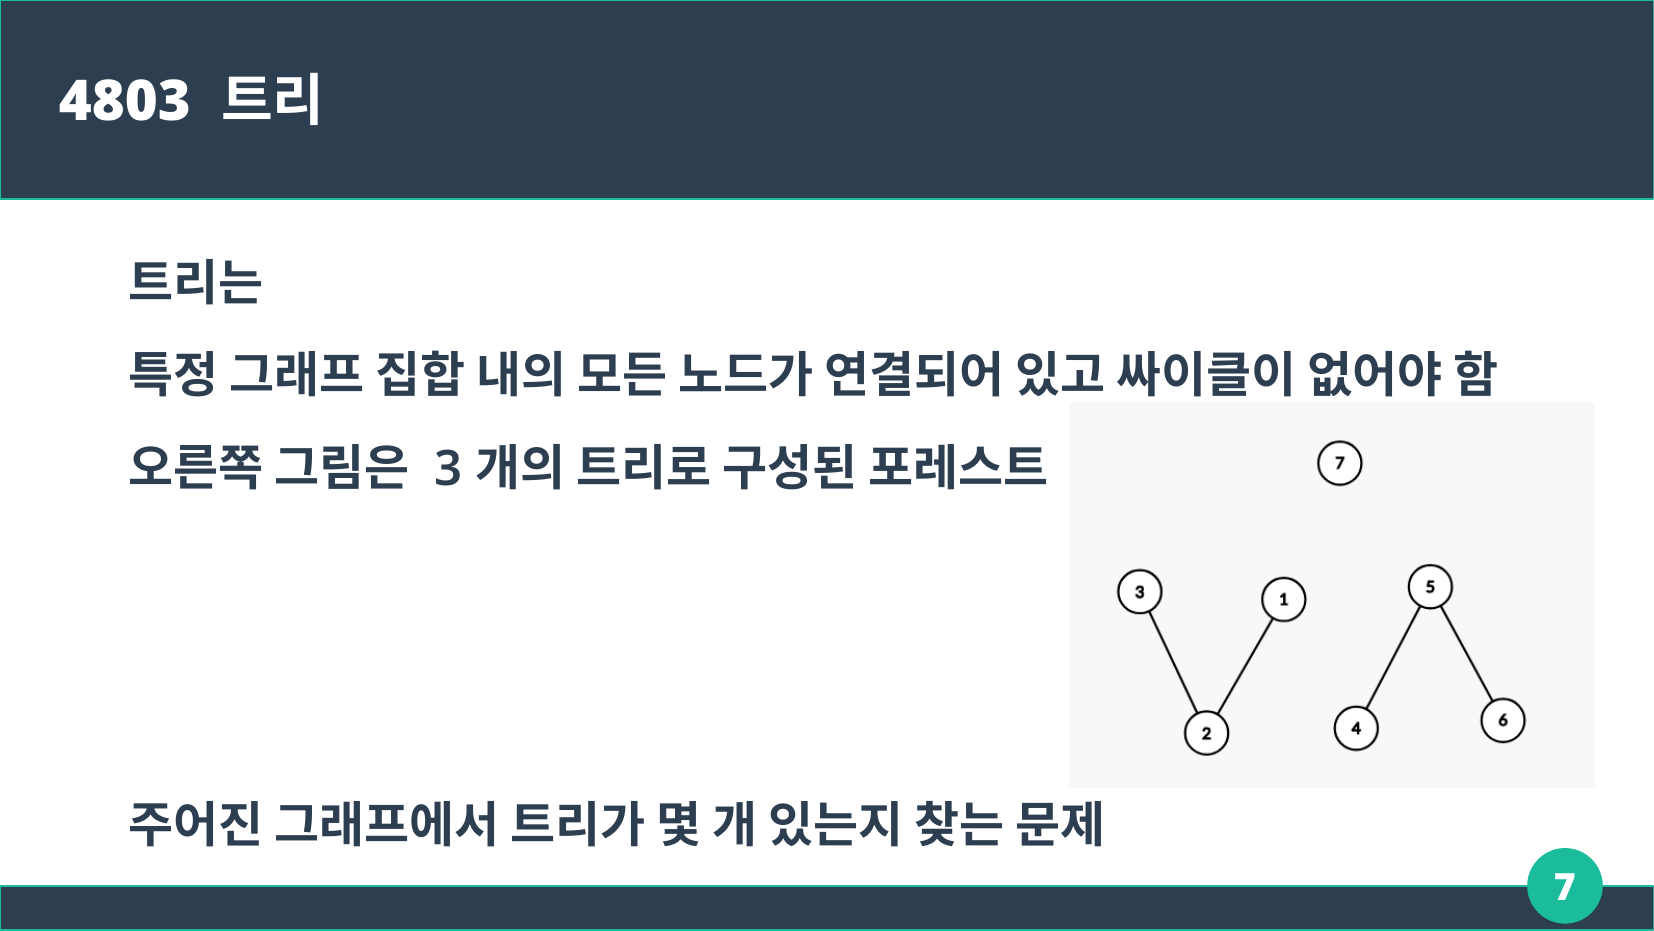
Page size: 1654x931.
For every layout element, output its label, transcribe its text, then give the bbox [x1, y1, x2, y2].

title 4803 트리 [59, 37, 1595, 155]
picture [1069, 402, 1595, 788]
list 트리는 특정 그래프 집합 내의 모든 노드가 연결되어 있고 싸이클이 없어야 함 오른쪽 그림은 3개의 트리로 구성된 포레스트 주어진 그래프에서 트리가 몇 개 있는지 찾는 문제 [59, 243, 1595, 864]
